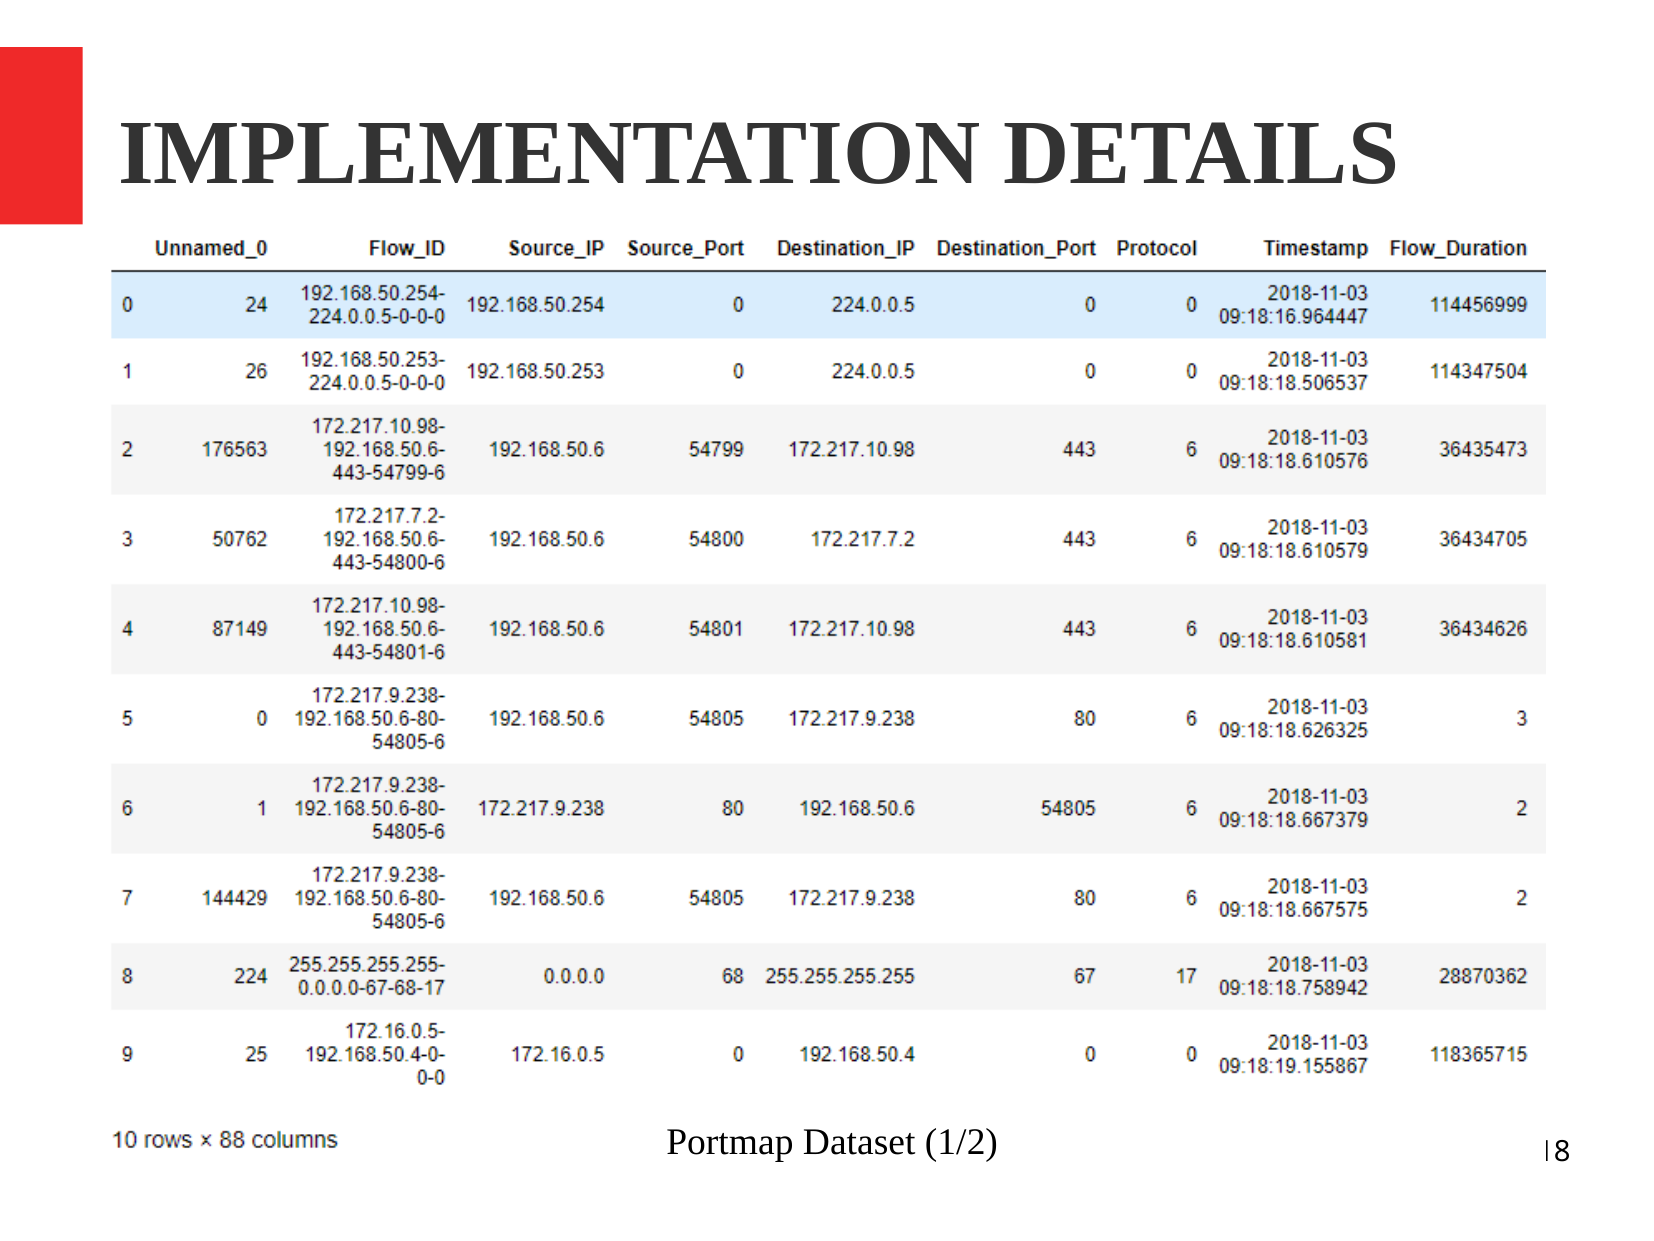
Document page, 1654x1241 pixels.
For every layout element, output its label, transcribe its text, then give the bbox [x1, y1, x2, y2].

picture [105, 224, 1546, 1113]
text_box Portmap Dataset (1/2) [105, 1113, 1561, 1171]
title IMPLEMENTATION DETAILS [118, 49, 1571, 257]
